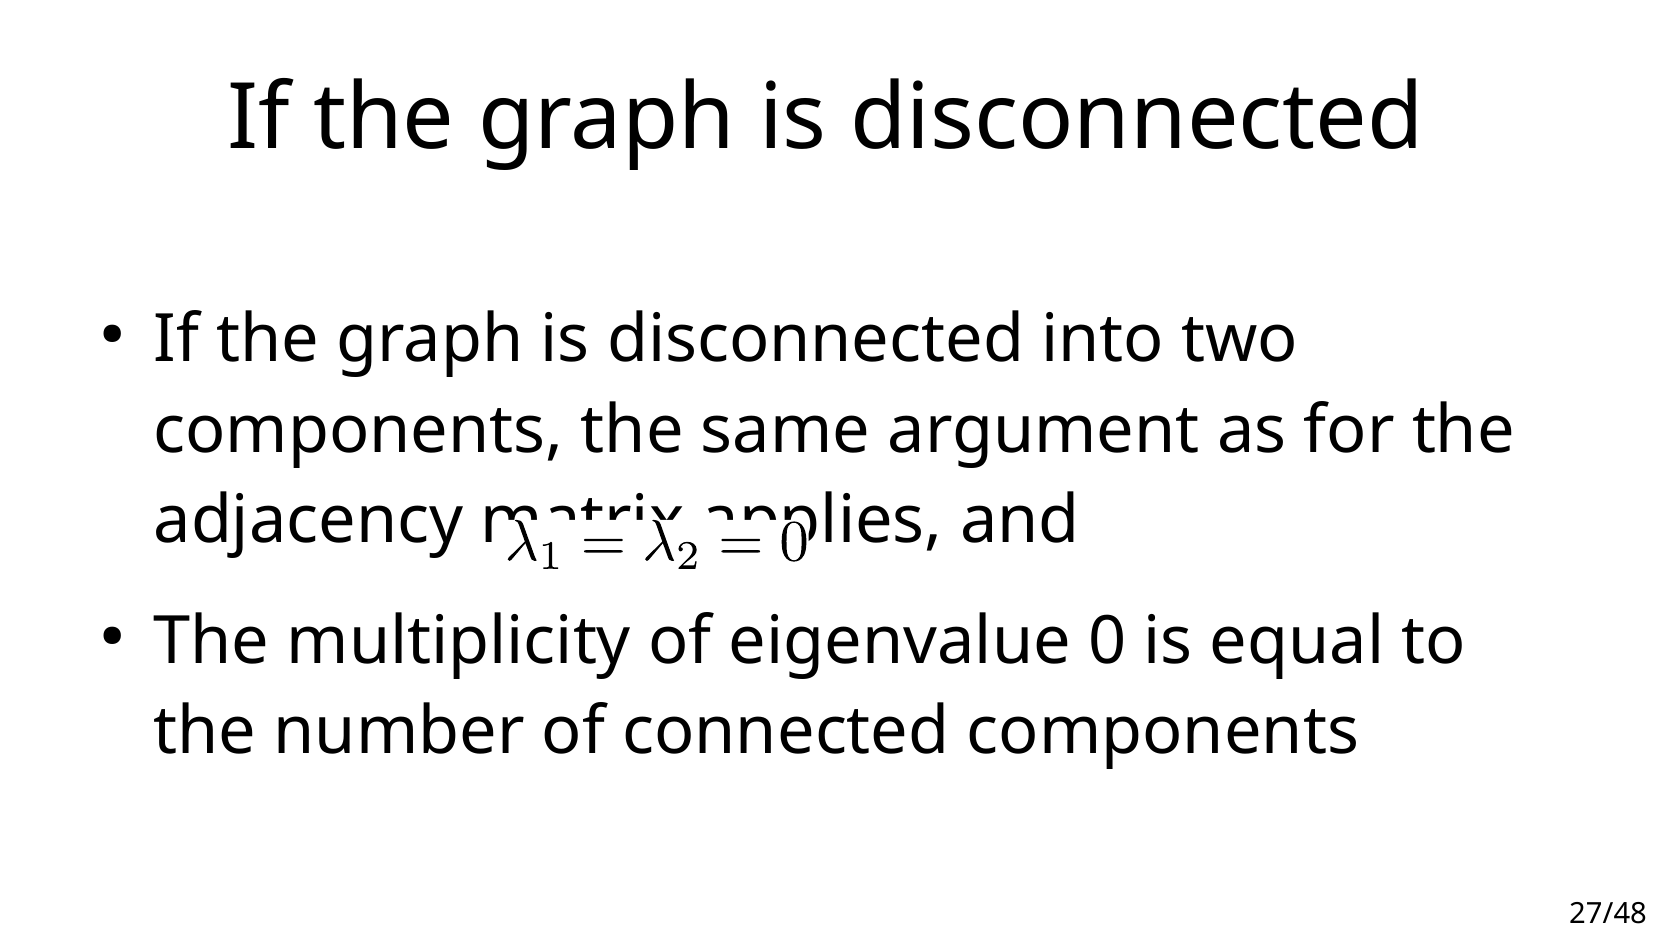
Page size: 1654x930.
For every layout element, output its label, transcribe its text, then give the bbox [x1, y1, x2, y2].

title If the graph is disconnected [82, 1, 1571, 225]
list If the graph is disconnected into two components, the same argument as for the adjacency matrix applies, and The multiplicity of eigenvalue 0 is equal to the number of connected components [82, 290, 1571, 930]
text_box [504, 519, 809, 570]
